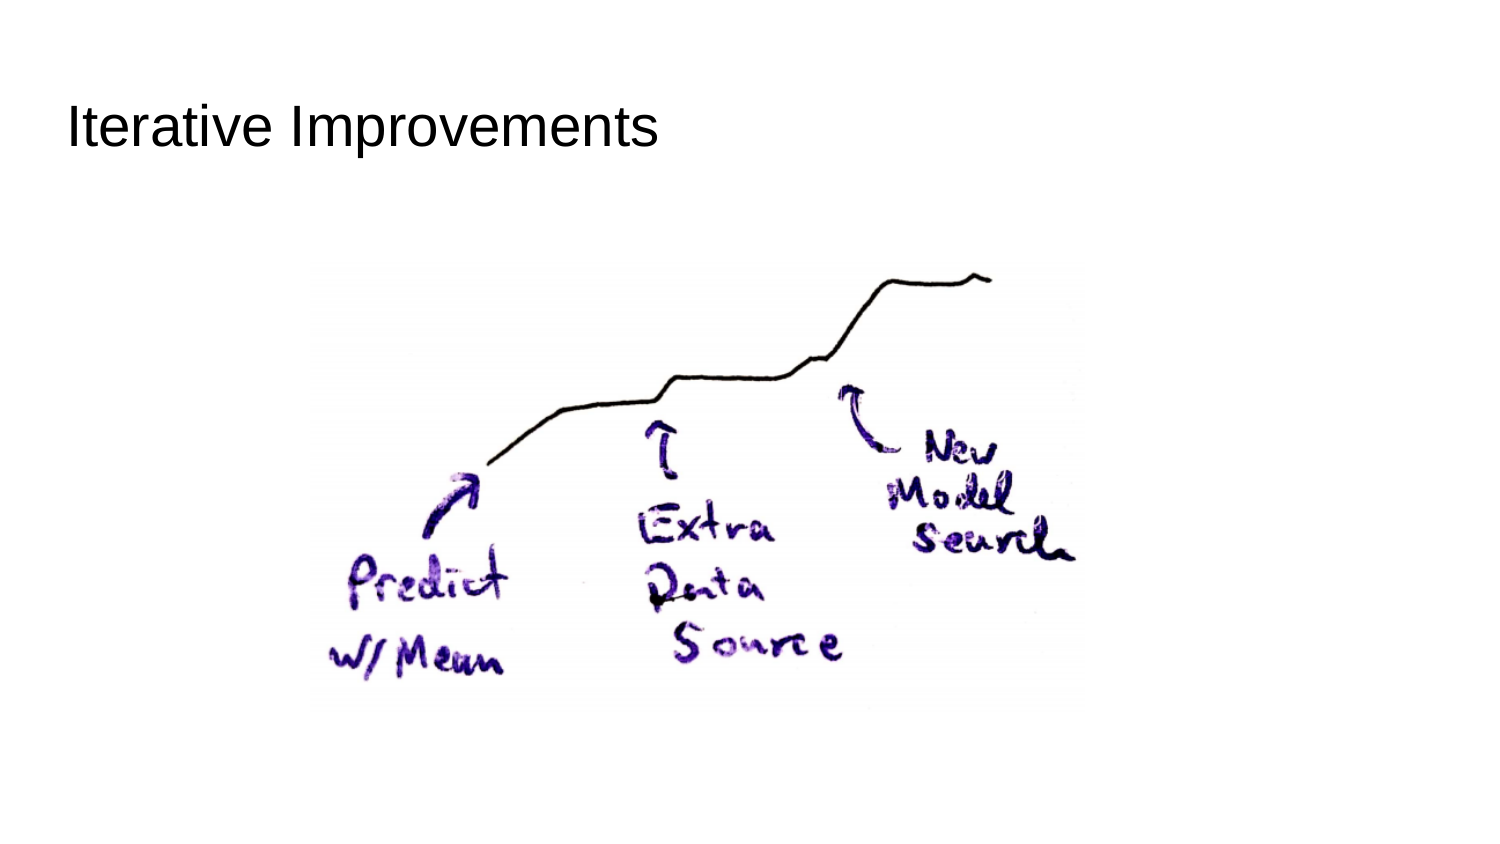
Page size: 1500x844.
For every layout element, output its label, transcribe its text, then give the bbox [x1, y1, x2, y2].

title Iterative Improvements [51, 72, 1449, 167]
picture [310, 262, 1085, 713]
